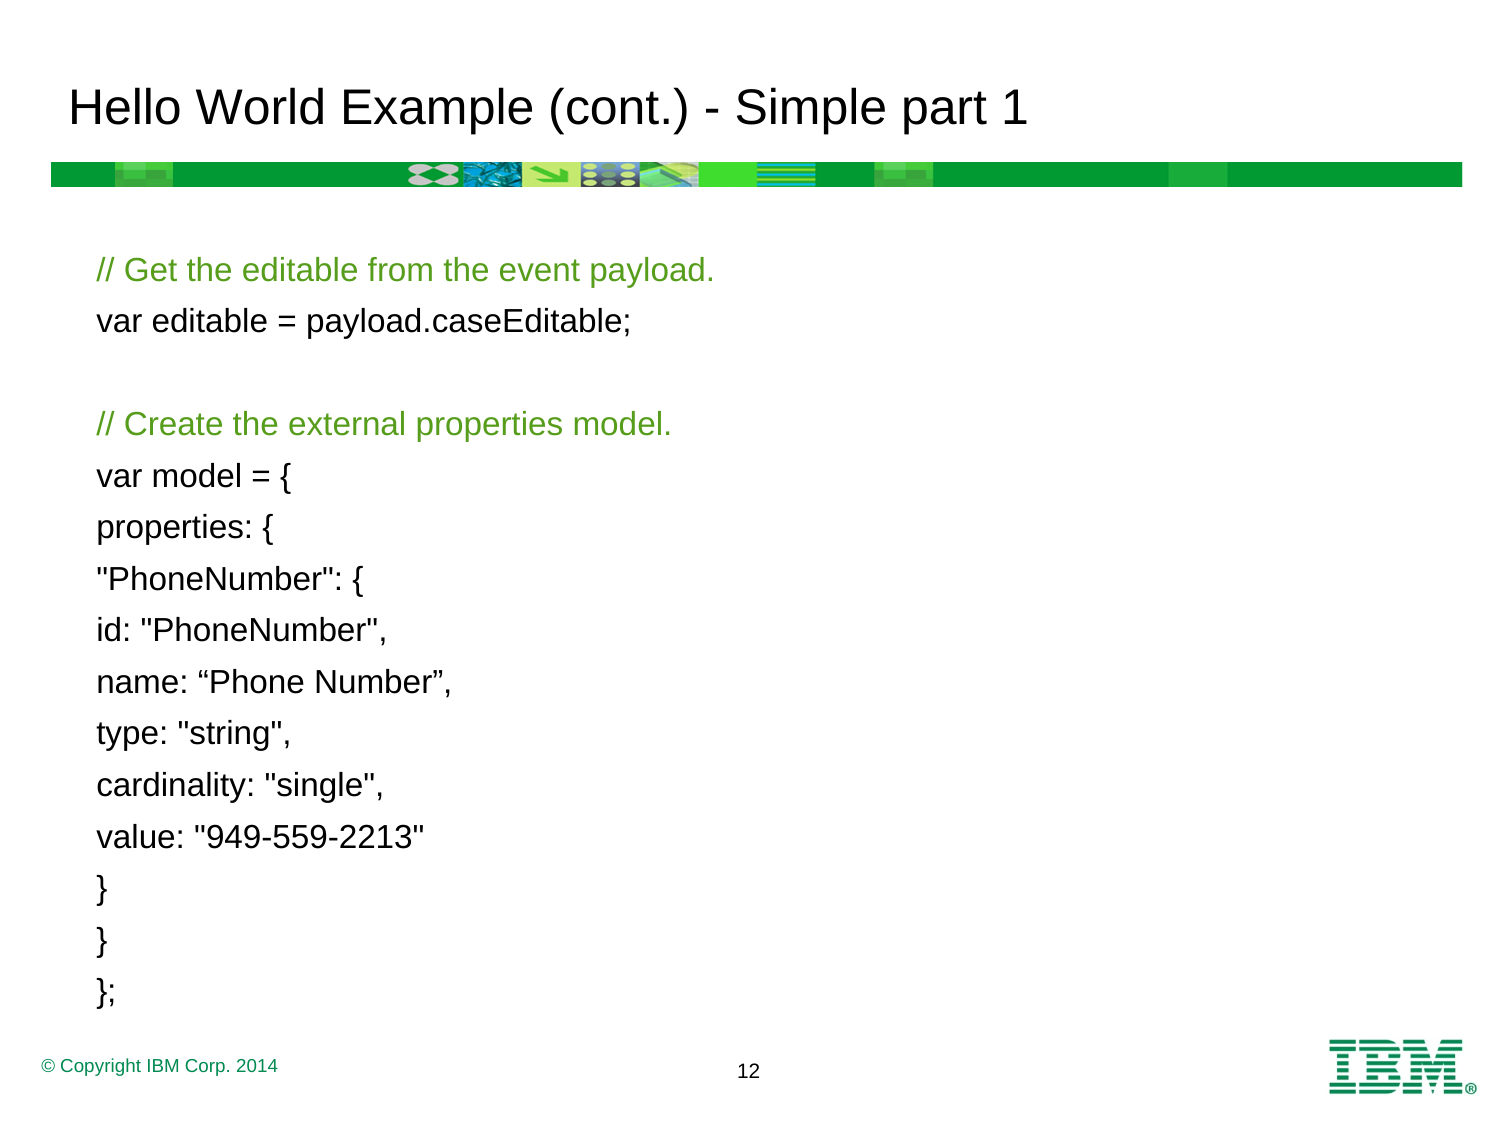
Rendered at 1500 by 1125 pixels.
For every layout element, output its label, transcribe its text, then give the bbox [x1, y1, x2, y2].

picture [50, 161, 1463, 189]
picture [1327, 1037, 1479, 1096]
title Hello World Example (cont.) - Simple part 1 [53, 69, 1239, 144]
list // Get the editable from the event payload. var editable = payload.caseEditable; // Create the external properties model. var model = { properties: { "PhoneNumber": { id: "PhoneNumber", name: “Phone Number”, type: "string", cardinality: "single", value: "949-559-2213" } } }; [24, 243, 1463, 1038]
